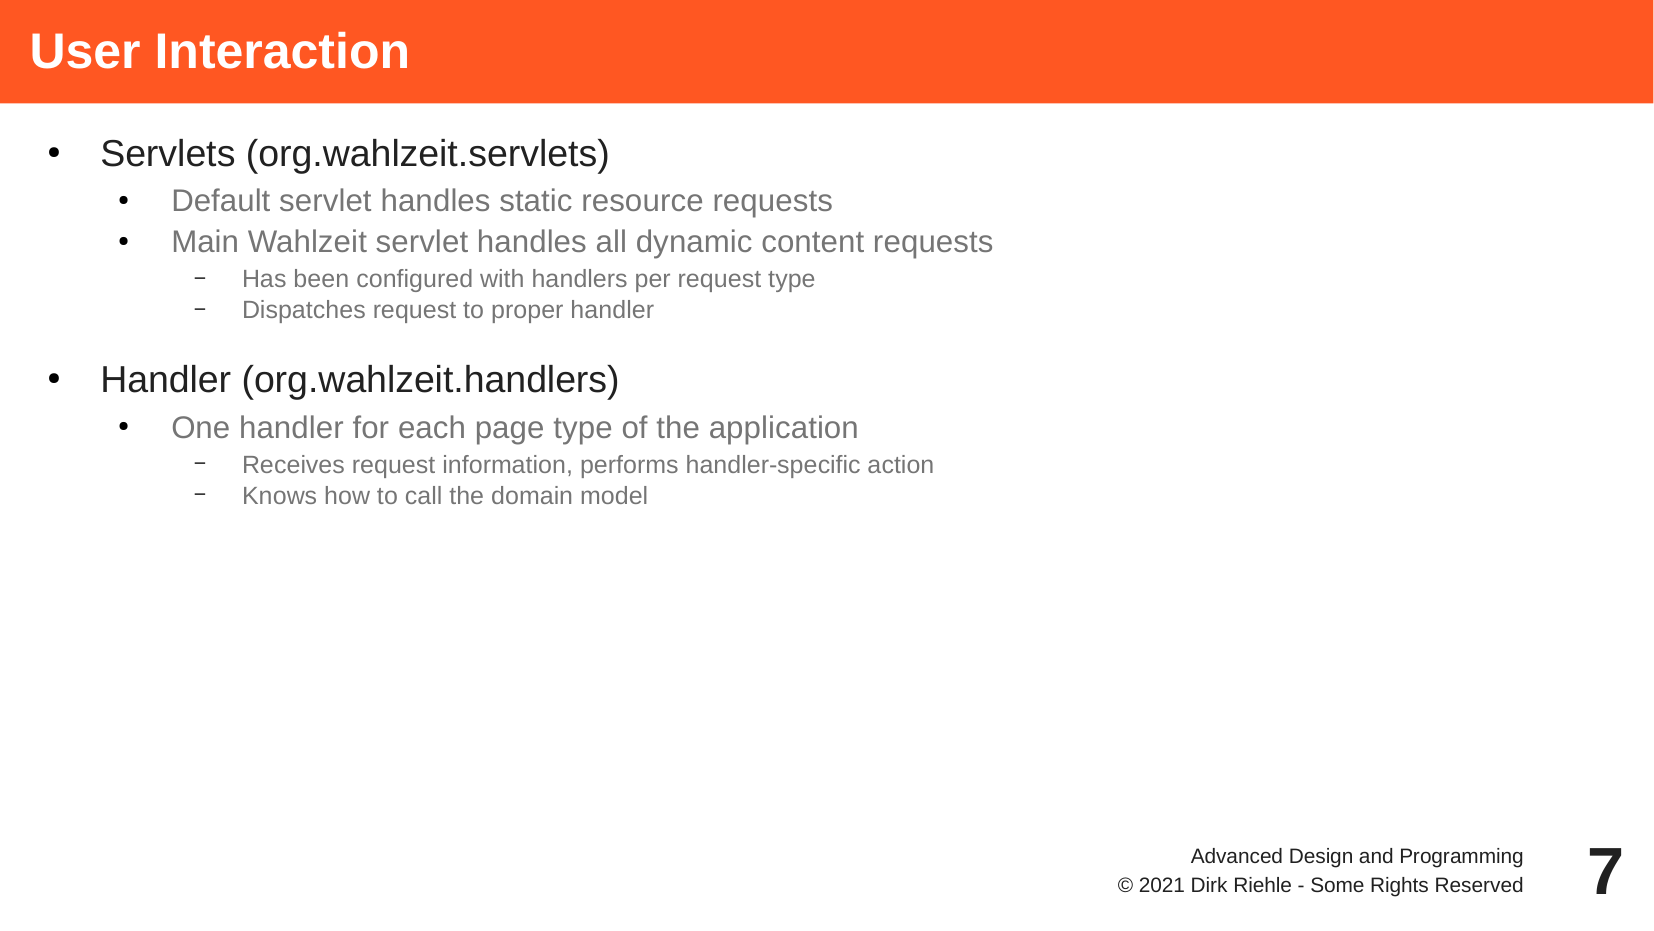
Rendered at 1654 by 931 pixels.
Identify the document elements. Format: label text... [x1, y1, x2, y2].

title User Interaction [0, 0, 1654, 104]
list Servlets (org.wahlzeit.servlets) Default servlet handles static resource requests Main Wahlzeit servlet handles all dynamic content requests Has been configured with handlers per request type Dispatches request to proper handler Handler (org.wahlzeit.handlers) One handler for each page type of the application Receives request information, performs handler-specific action Knows how to call the domain model [29, 132, 1625, 813]
